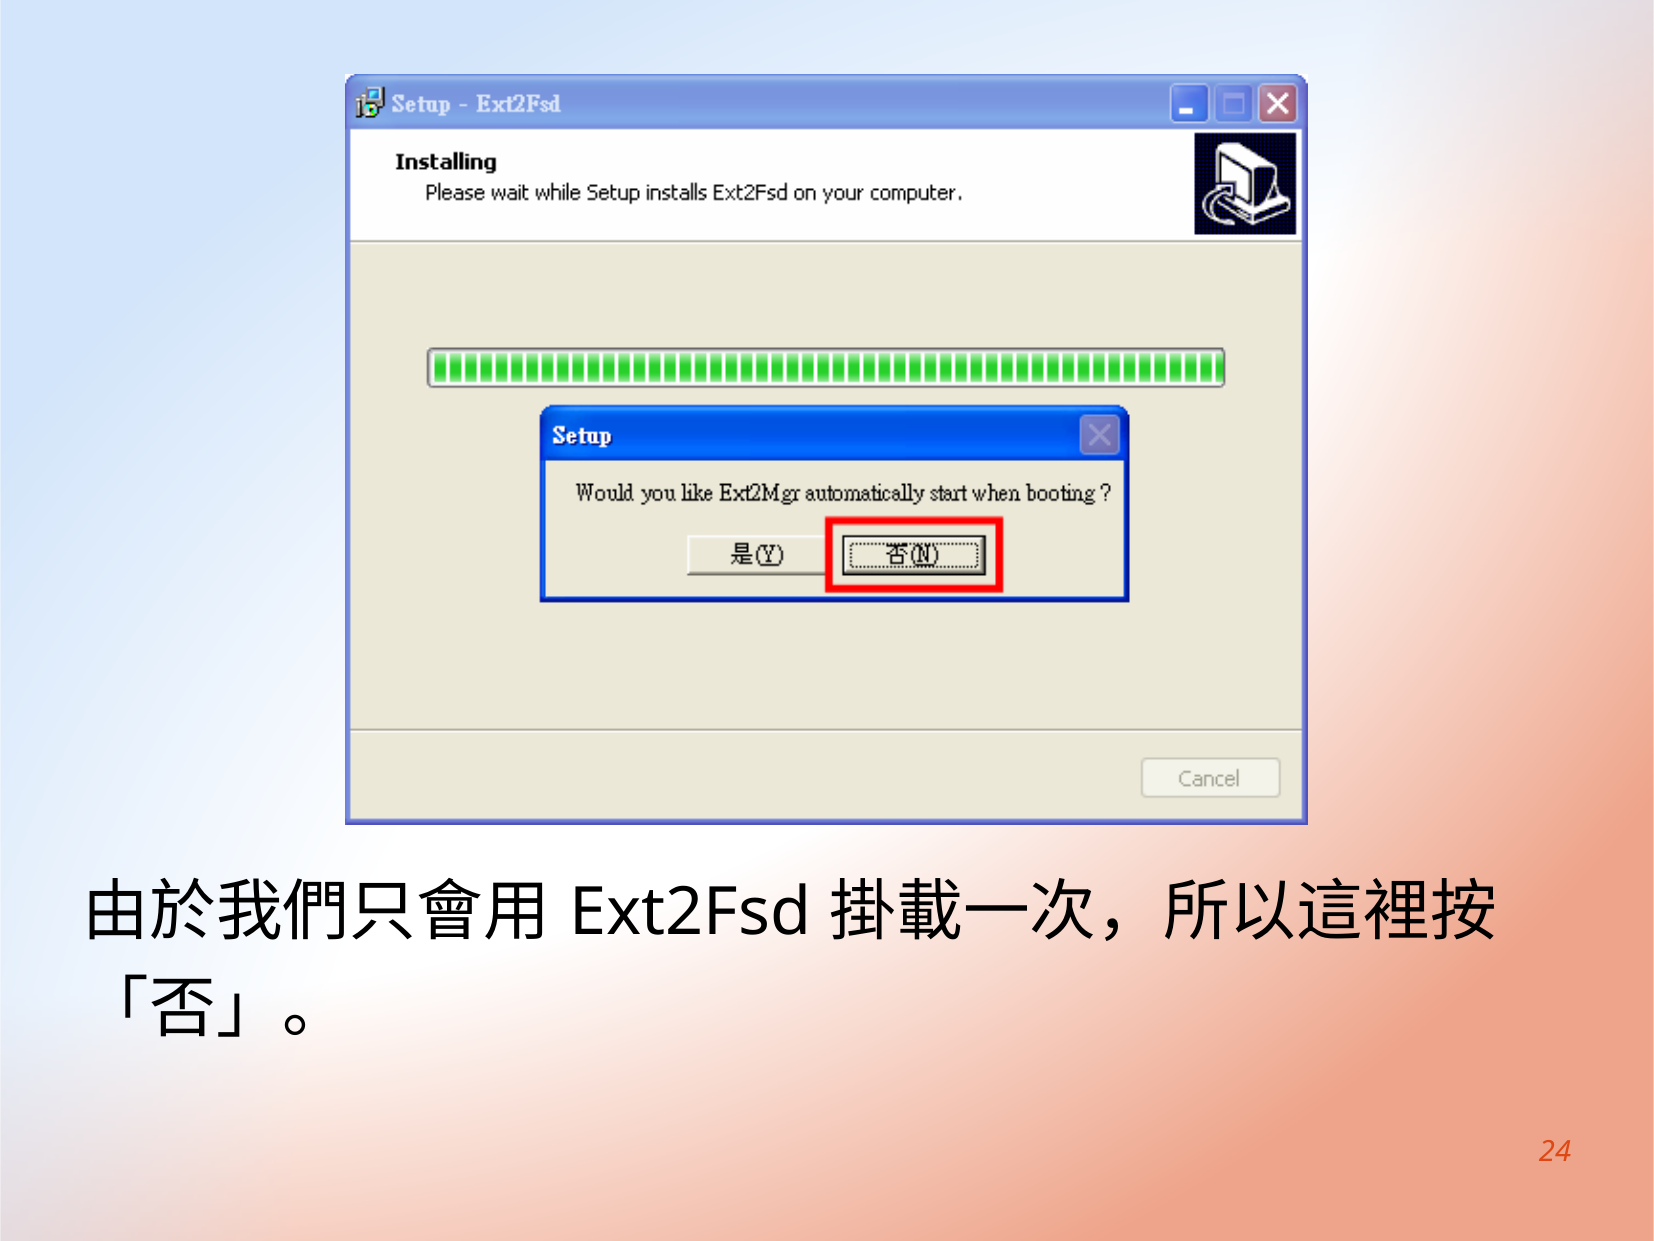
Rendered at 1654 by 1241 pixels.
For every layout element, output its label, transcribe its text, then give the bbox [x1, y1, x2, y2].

picture [0, 0, 1654, 1241]
list 由於我們只會用Ext2Fsd掛載一次，所以這裡按「否」。 [82, 857, 1571, 1201]
